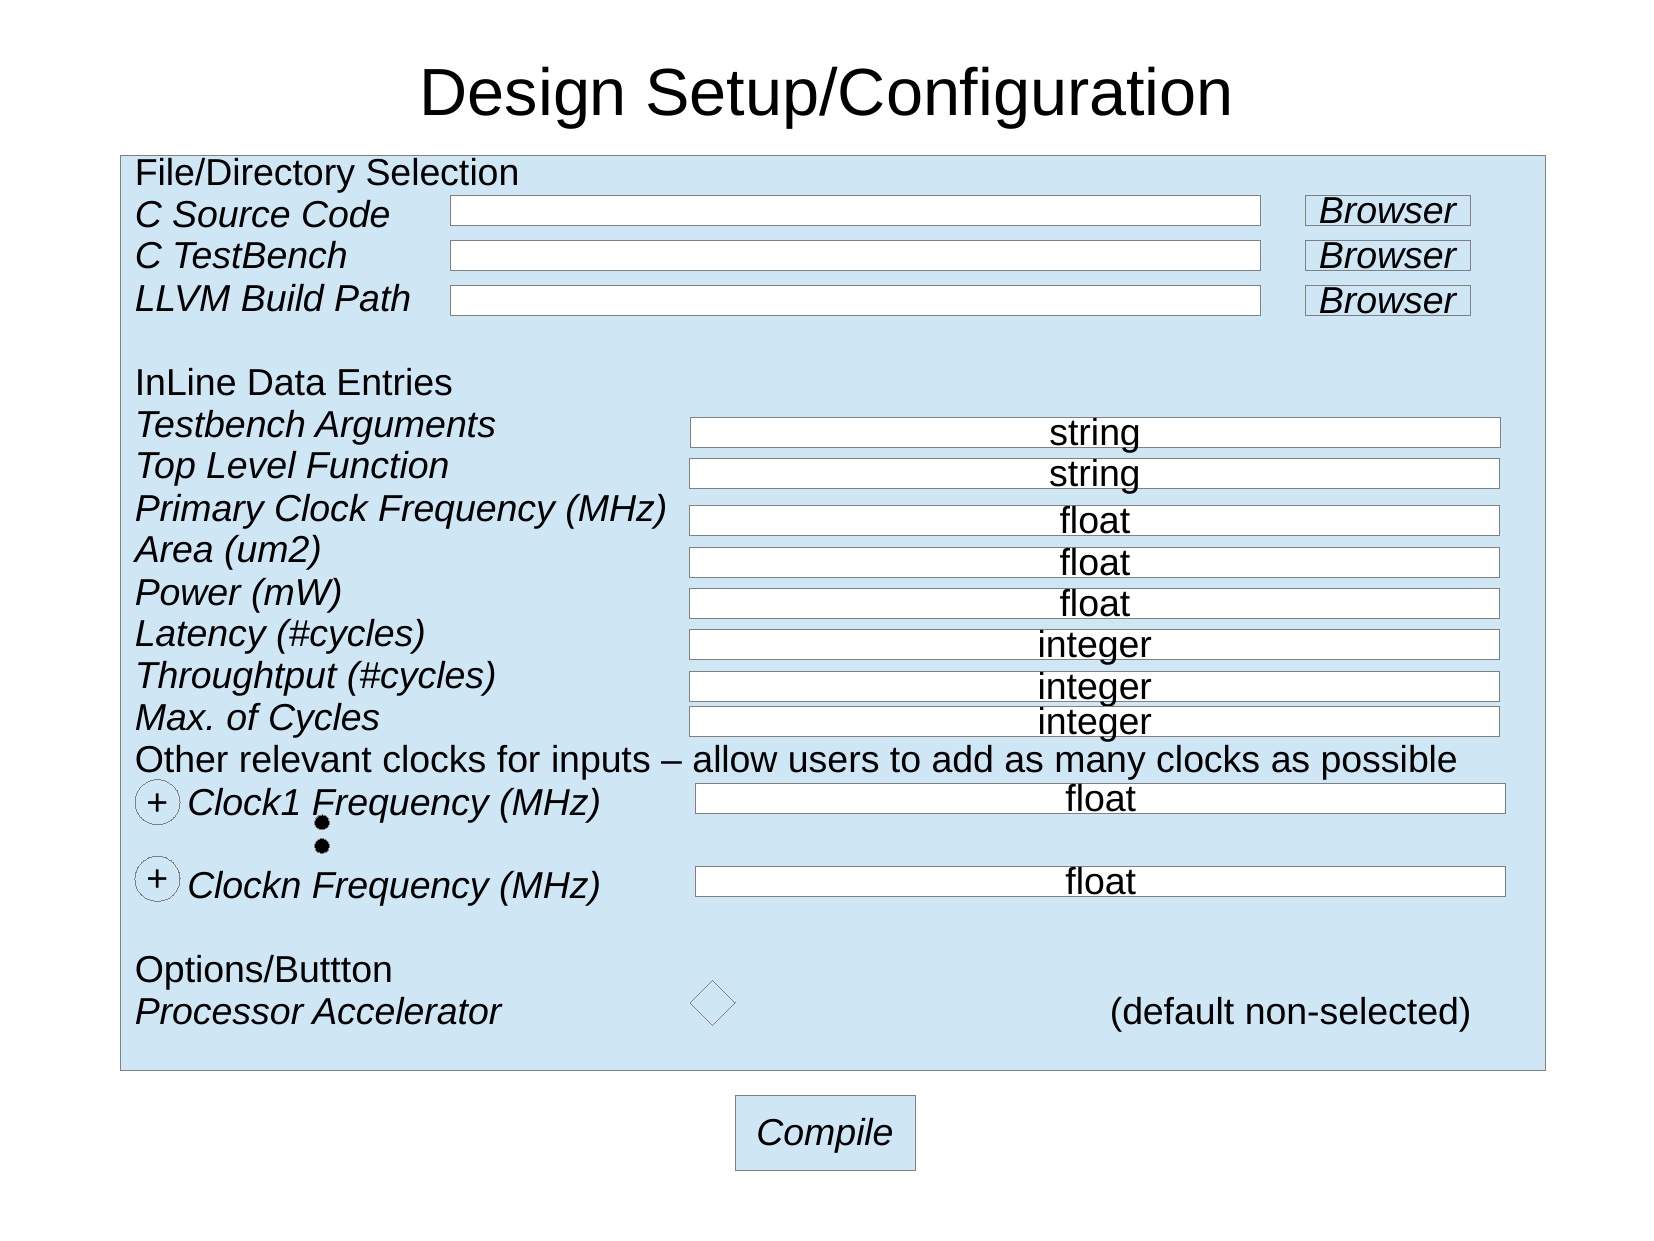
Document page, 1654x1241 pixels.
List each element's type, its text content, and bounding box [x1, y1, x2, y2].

text_box float [695, 866, 1506, 897]
text_box [314, 838, 330, 854]
text_box Compile [735, 1095, 916, 1171]
text_box [450, 285, 1261, 316]
title Design Setup/Configuration [82, 49, 1571, 136]
text_box string [1124, 468, 1134, 484]
text_box string [690, 417, 1501, 448]
text_box Browser [1305, 240, 1471, 271]
text_box + [135, 779, 181, 825]
text_box string [1124, 427, 1134, 443]
text_box + [134, 856, 181, 902]
text_box [314, 814, 330, 830]
text_box integer [689, 671, 1500, 702]
text_box integer [689, 706, 1500, 737]
text_box integer [1102, 716, 1112, 732]
text_box [690, 980, 736, 1026]
text_box integer [689, 629, 1500, 660]
text_box File/Directory Selection C Source Code C TestBench LLVM Build Path InLine Data Entries Testbench Arguments Top Level Function Primary Clock Frequency (MHz) Area (um2) Power (mW) Latency (#cycles) Throughtput (#cycles) Max. of Cycles Other relevant clocks for inputs – allow users to add as many clocks as possible Clock1 Frequency (MHz) Clockn Frequency (MHz) Options/Buttton Processor Accelerator (default non-selected) [120, 155, 1546, 1071]
text_box integer [1102, 681, 1112, 697]
text_box Browser [1305, 195, 1471, 226]
text_box Browser [1305, 285, 1471, 316]
text_box [450, 195, 1261, 226]
text_box float [689, 505, 1500, 536]
text_box string [689, 458, 1500, 489]
text_box integer [1102, 639, 1112, 655]
text_box float [695, 783, 1506, 814]
text_box float [689, 547, 1500, 578]
text_box float [689, 588, 1500, 619]
text_box [450, 240, 1261, 271]
